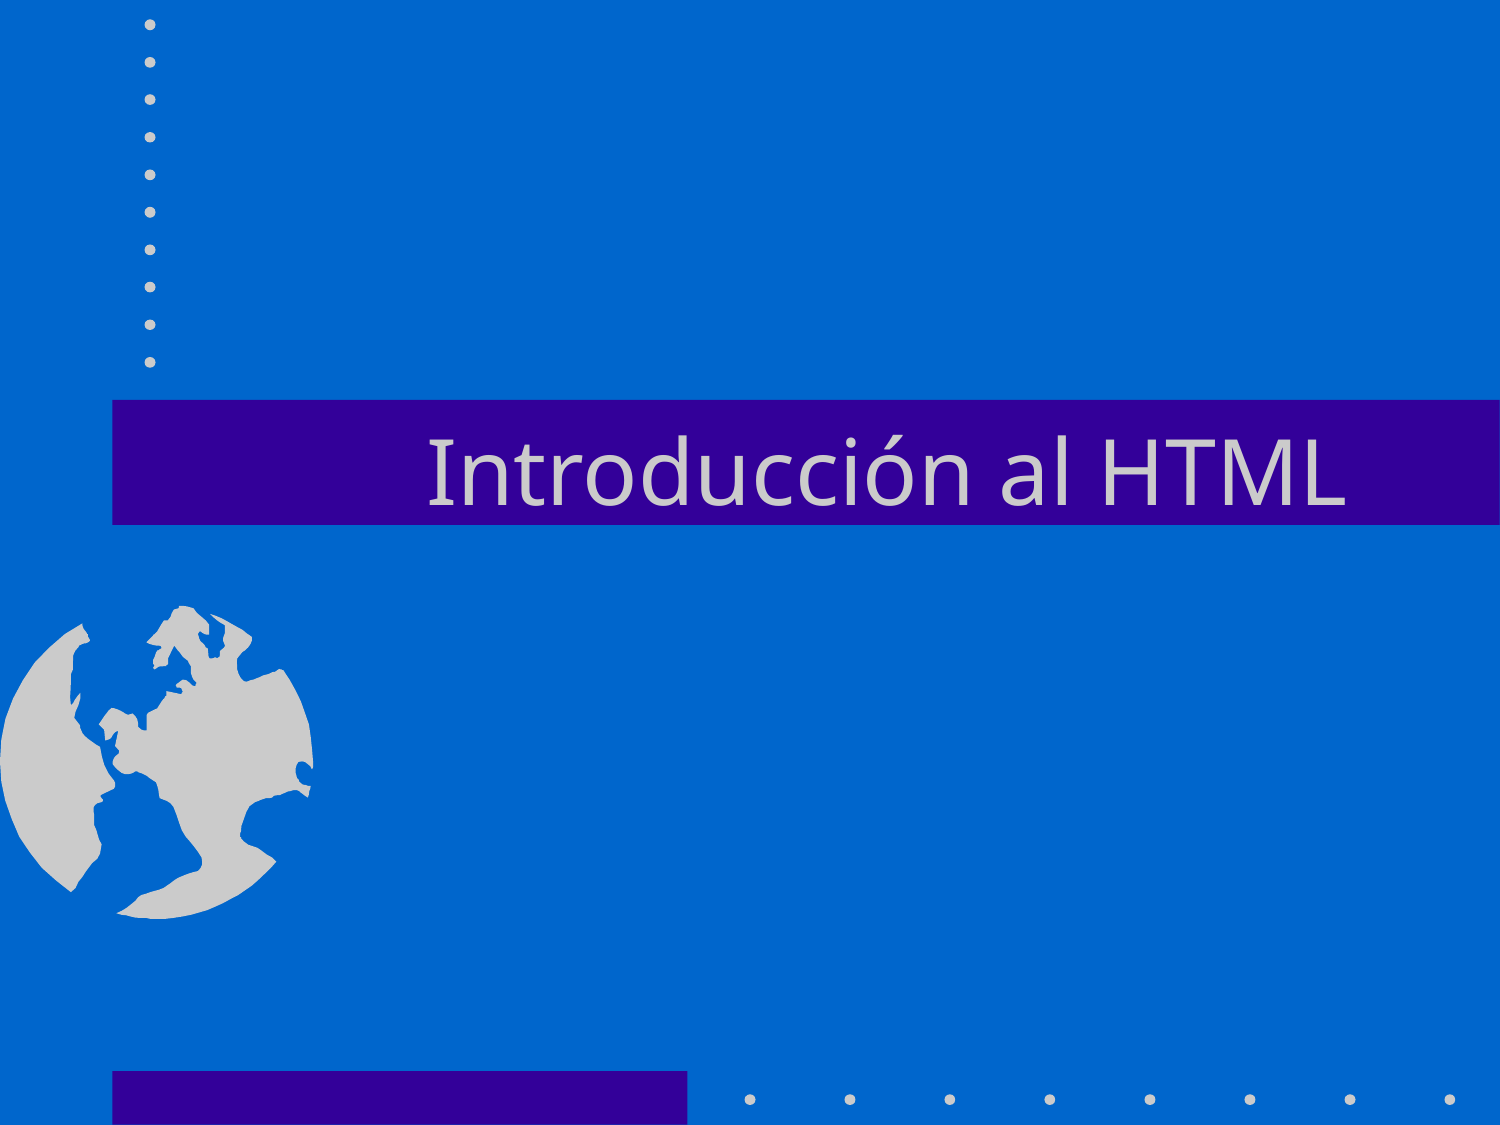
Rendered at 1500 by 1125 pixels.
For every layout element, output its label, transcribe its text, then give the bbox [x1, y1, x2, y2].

title Introducción al HTML [112, 374, 1388, 563]
